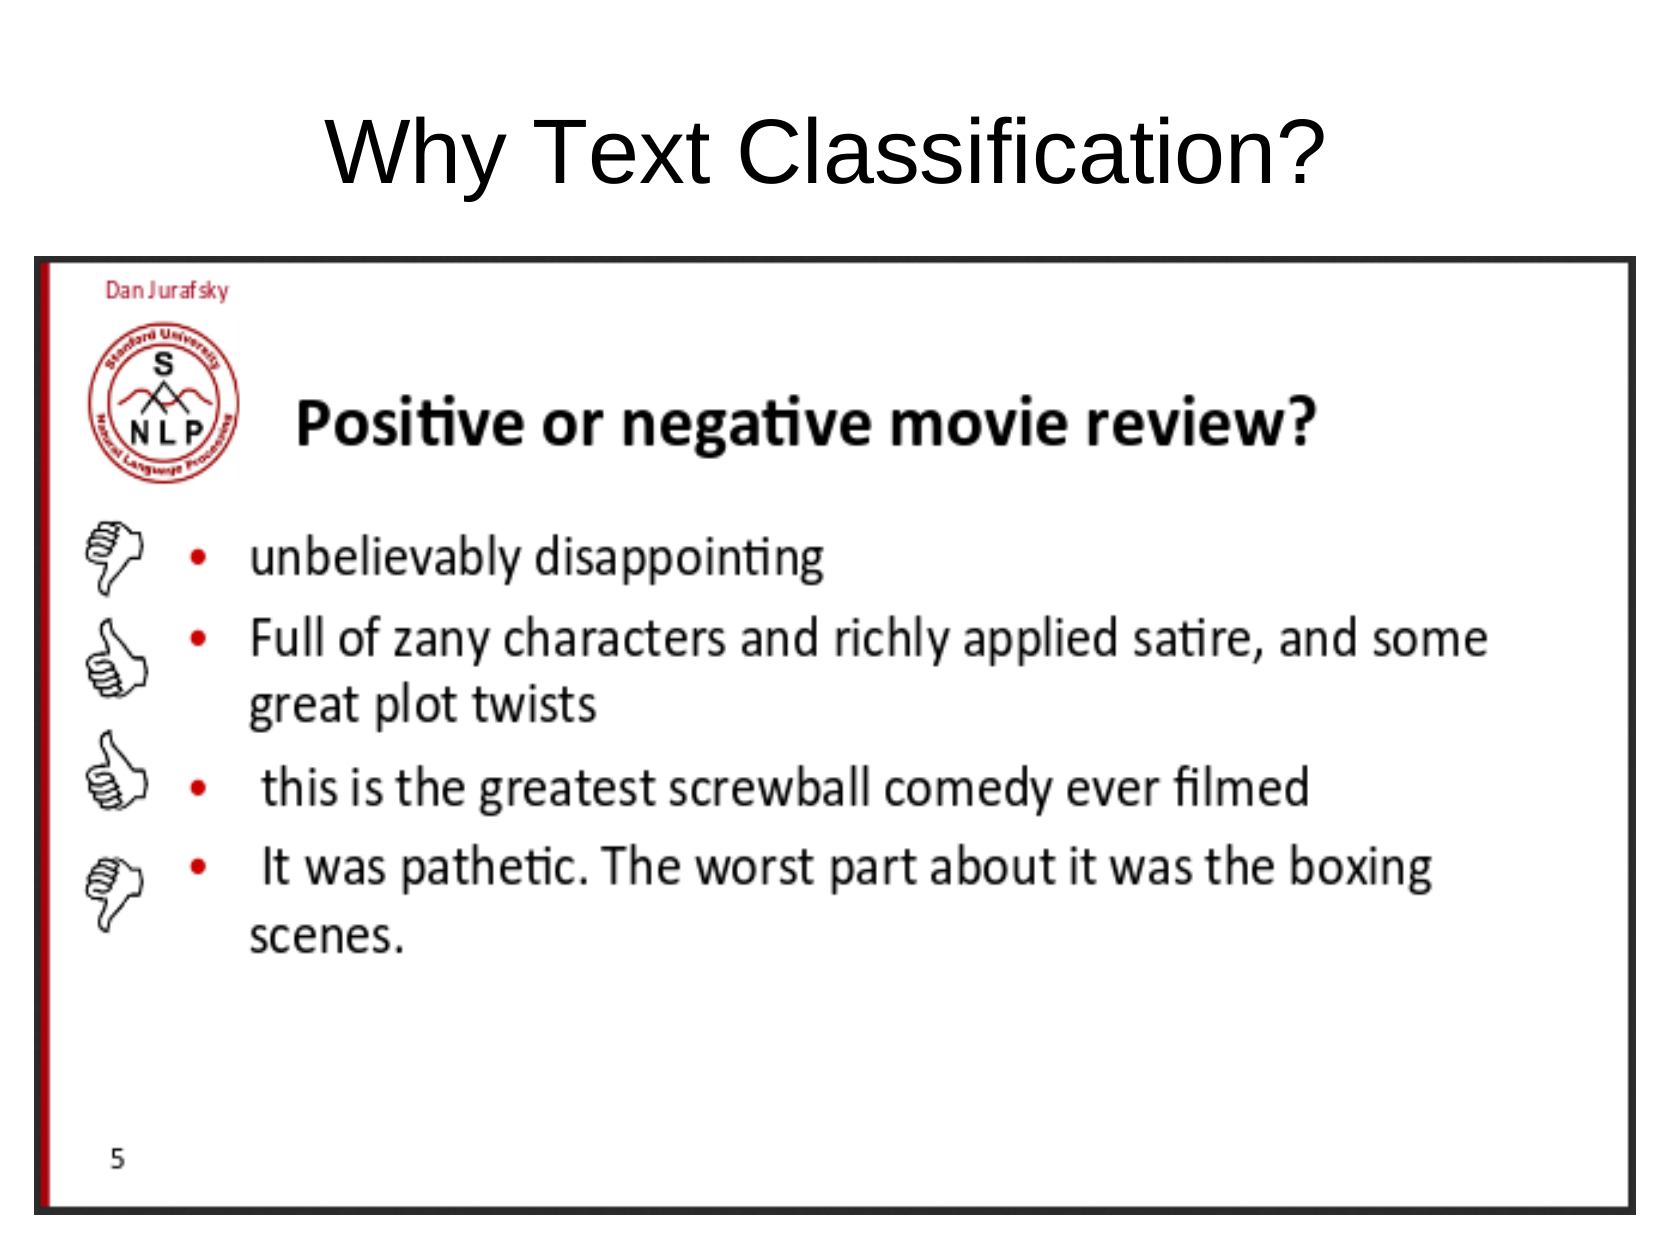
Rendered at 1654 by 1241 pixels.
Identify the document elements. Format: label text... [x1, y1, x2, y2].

picture [34, 256, 1636, 1216]
title Why Text Classification? [82, 49, 1571, 256]
